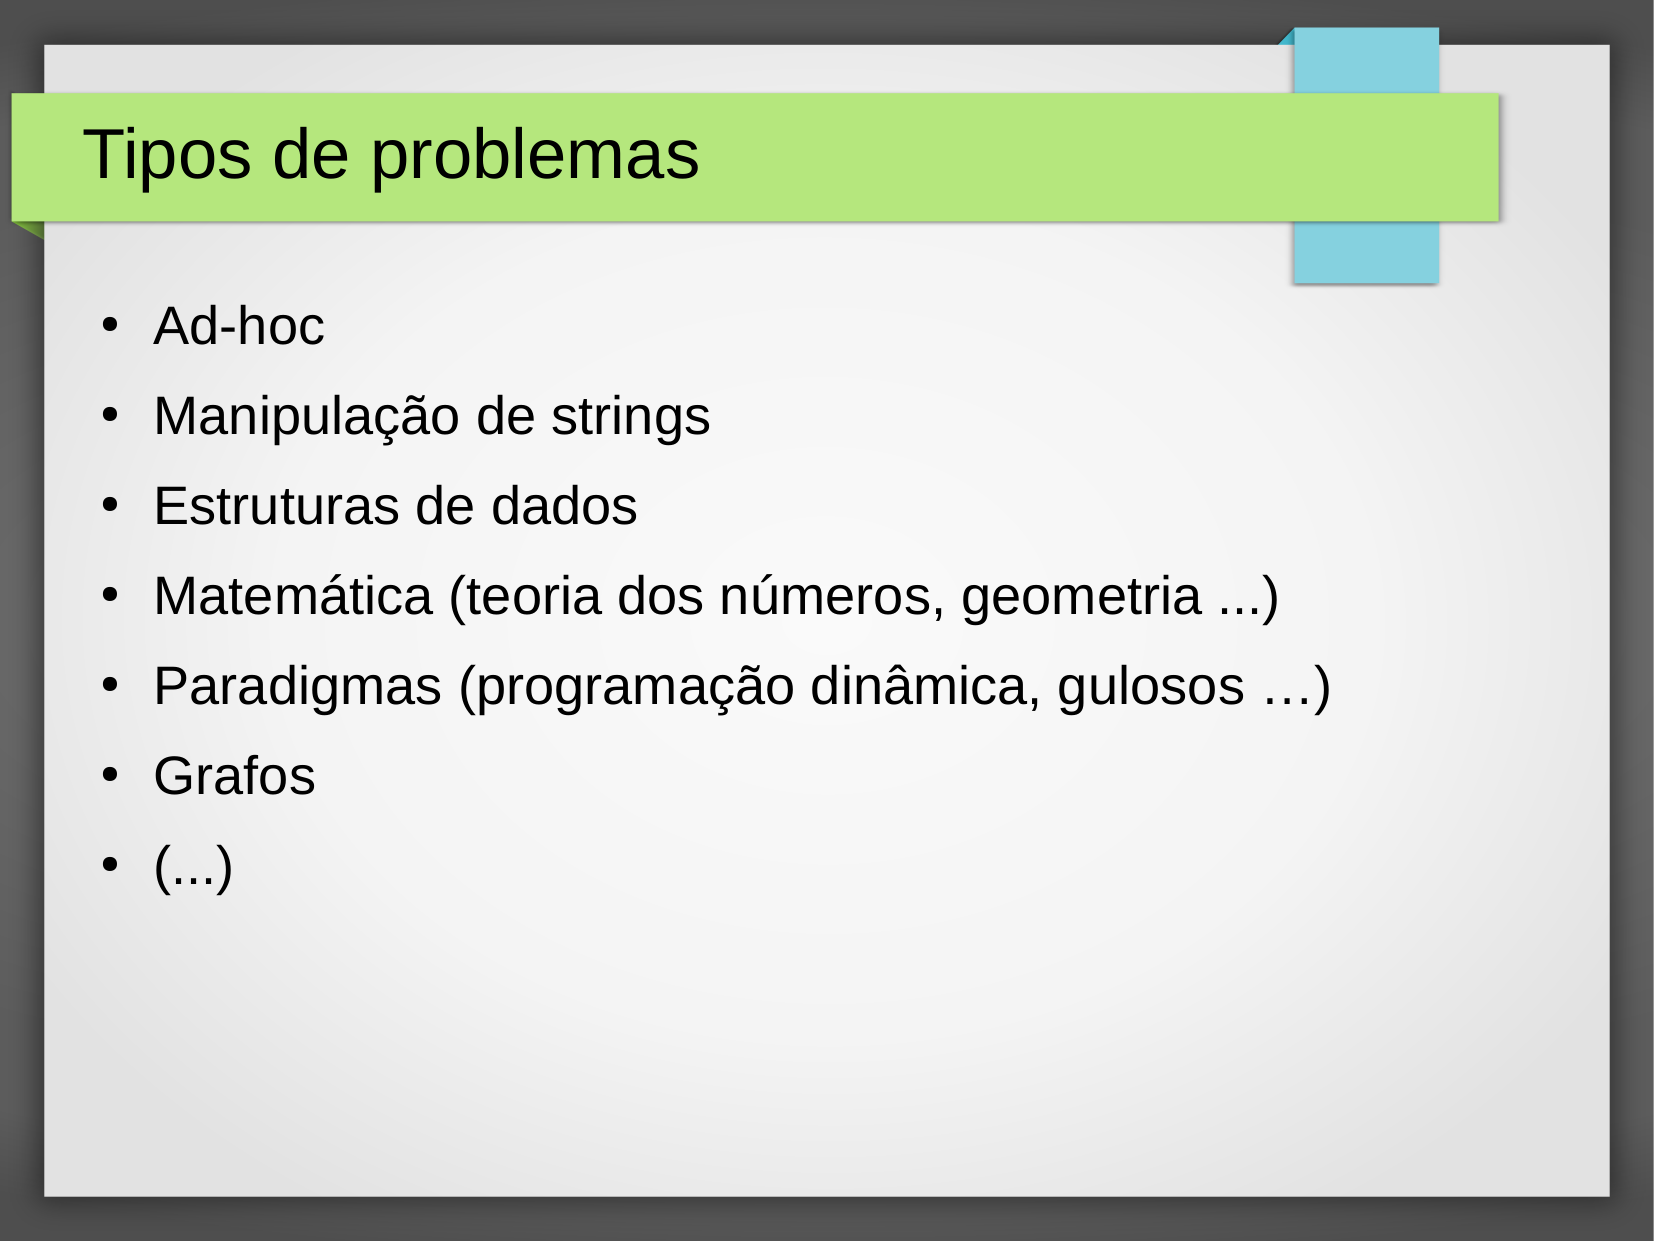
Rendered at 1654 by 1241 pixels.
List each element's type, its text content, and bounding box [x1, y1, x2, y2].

picture [0, 0, 1654, 1241]
title Tipos de problemas [82, 94, 1264, 213]
list Ad-hoc Manipulação de strings Estruturas de dados Matemática (teoria dos números, geometria ...) Paradigmas (programação dinâmica, gulosos …) Grafos (...) [82, 295, 1571, 1015]
